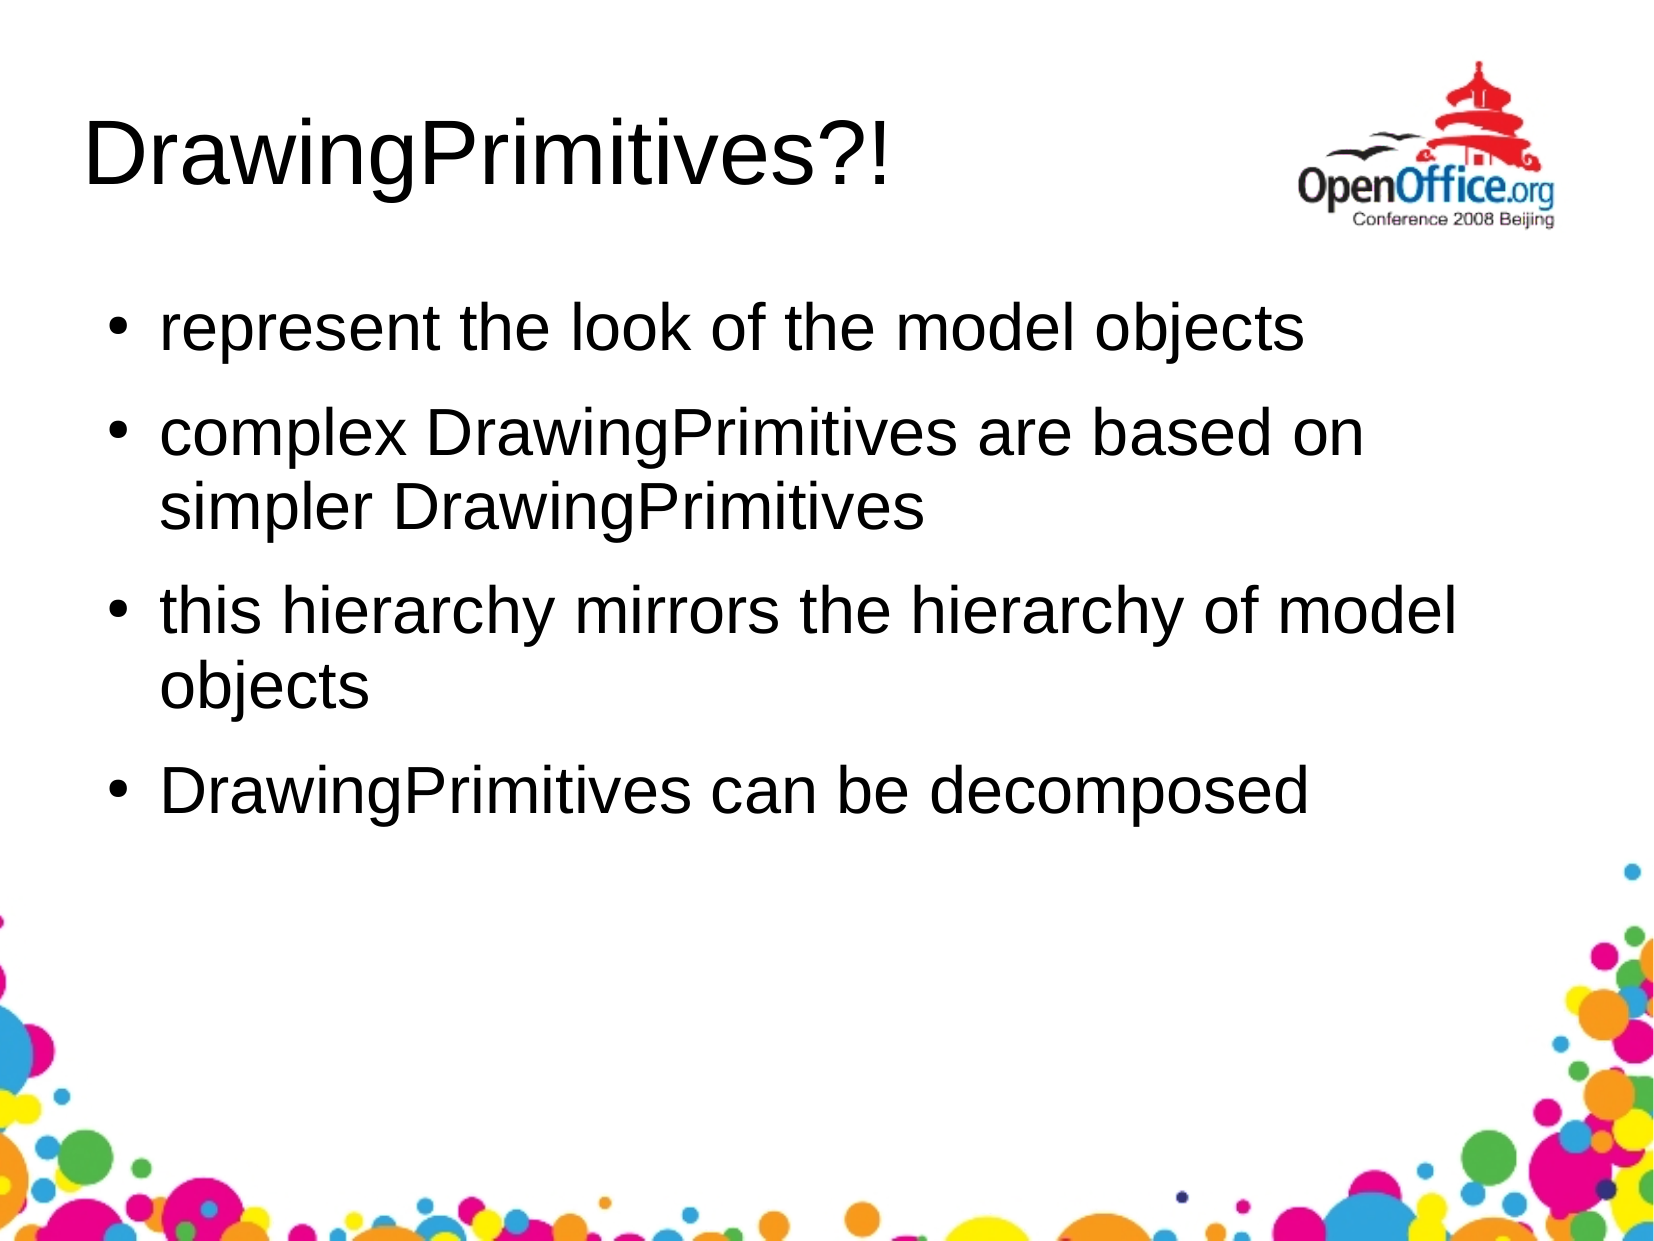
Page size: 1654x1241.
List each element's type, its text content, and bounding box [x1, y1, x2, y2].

list represent the look of the model objects complex DrawingPrimitives are based on simpler DrawingPrimitives this hierarchy mirrors the hierarchy of model objects DrawingPrimitives can be decomposed [88, 290, 1577, 1109]
picture [1285, 51, 1569, 250]
picture [0, 810, 1654, 1241]
title DrawingPrimitives?! [82, 49, 1258, 257]
